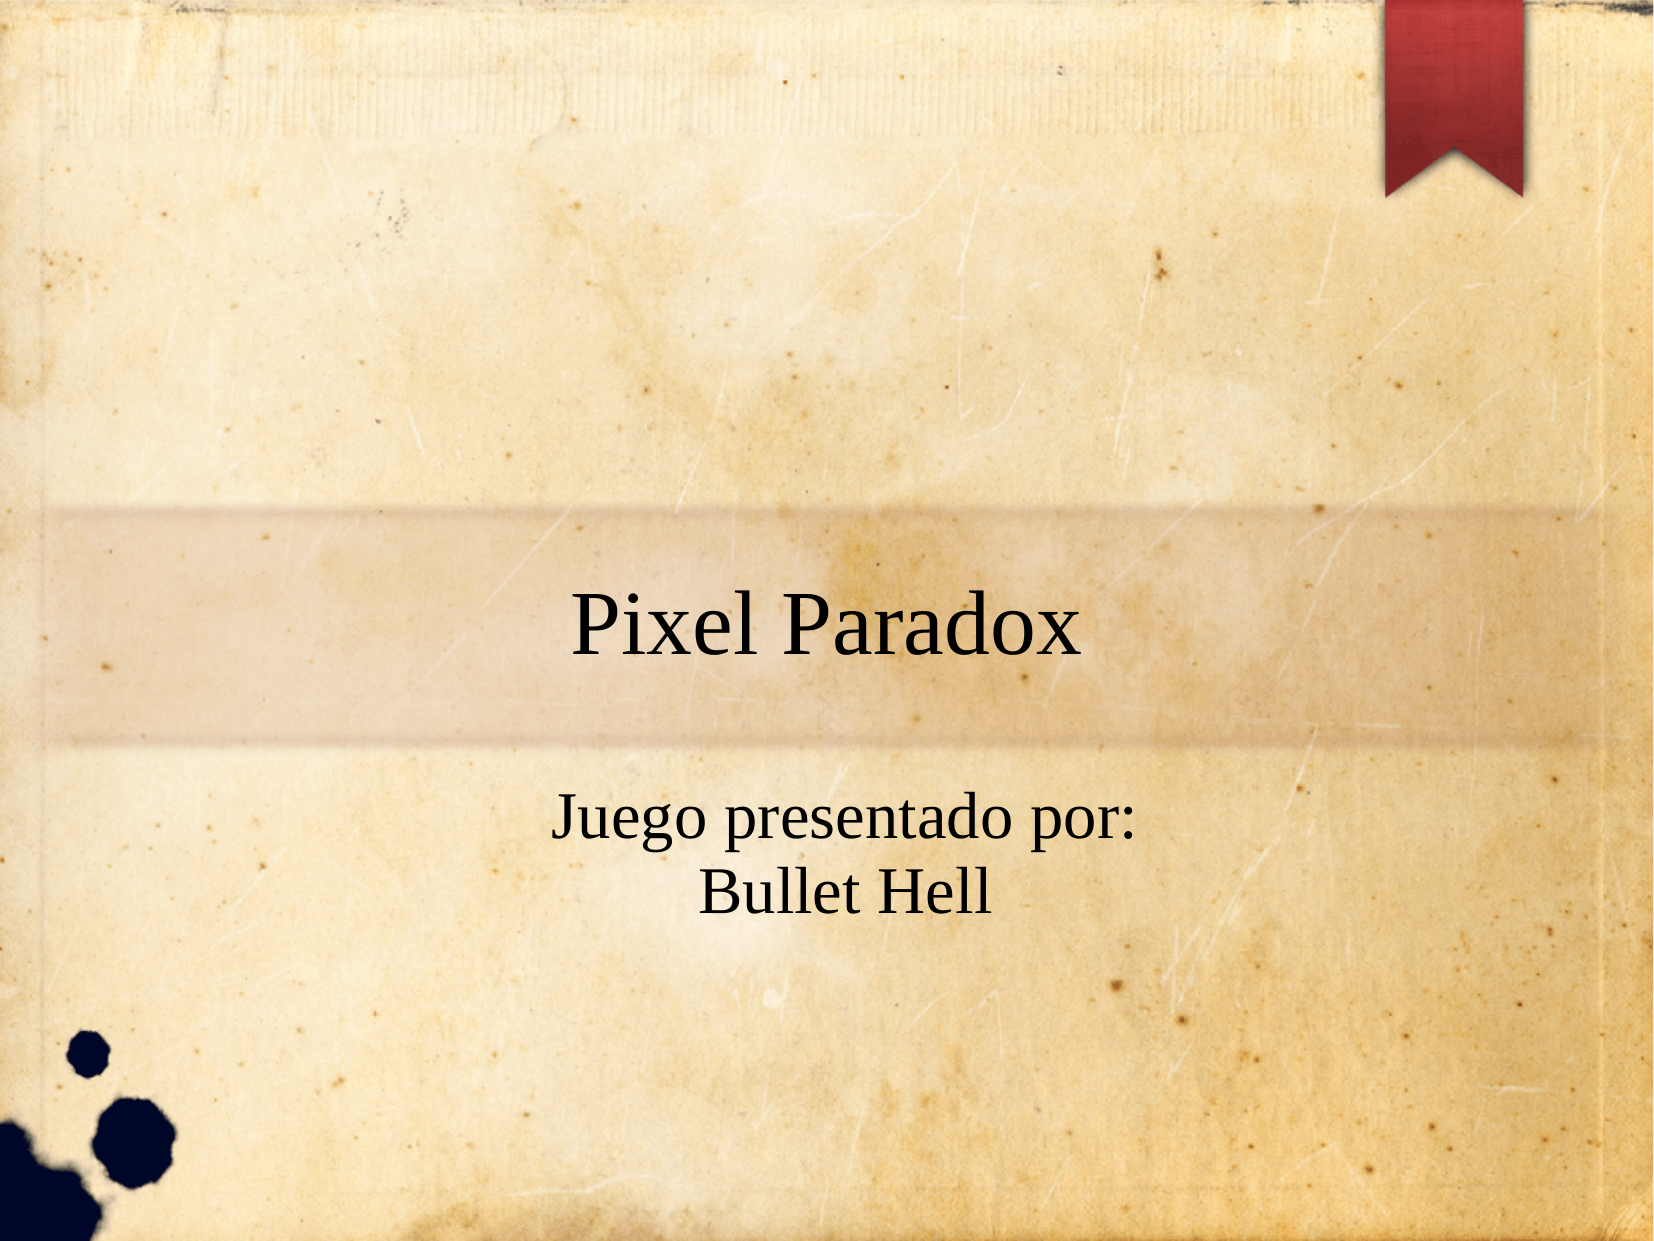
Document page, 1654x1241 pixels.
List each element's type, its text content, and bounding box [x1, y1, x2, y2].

list Juego presentado por: Bullet Hell [82, 779, 1538, 1205]
picture [0, 0, 1654, 1241]
title Pixel Paradox [82, 519, 1571, 727]
